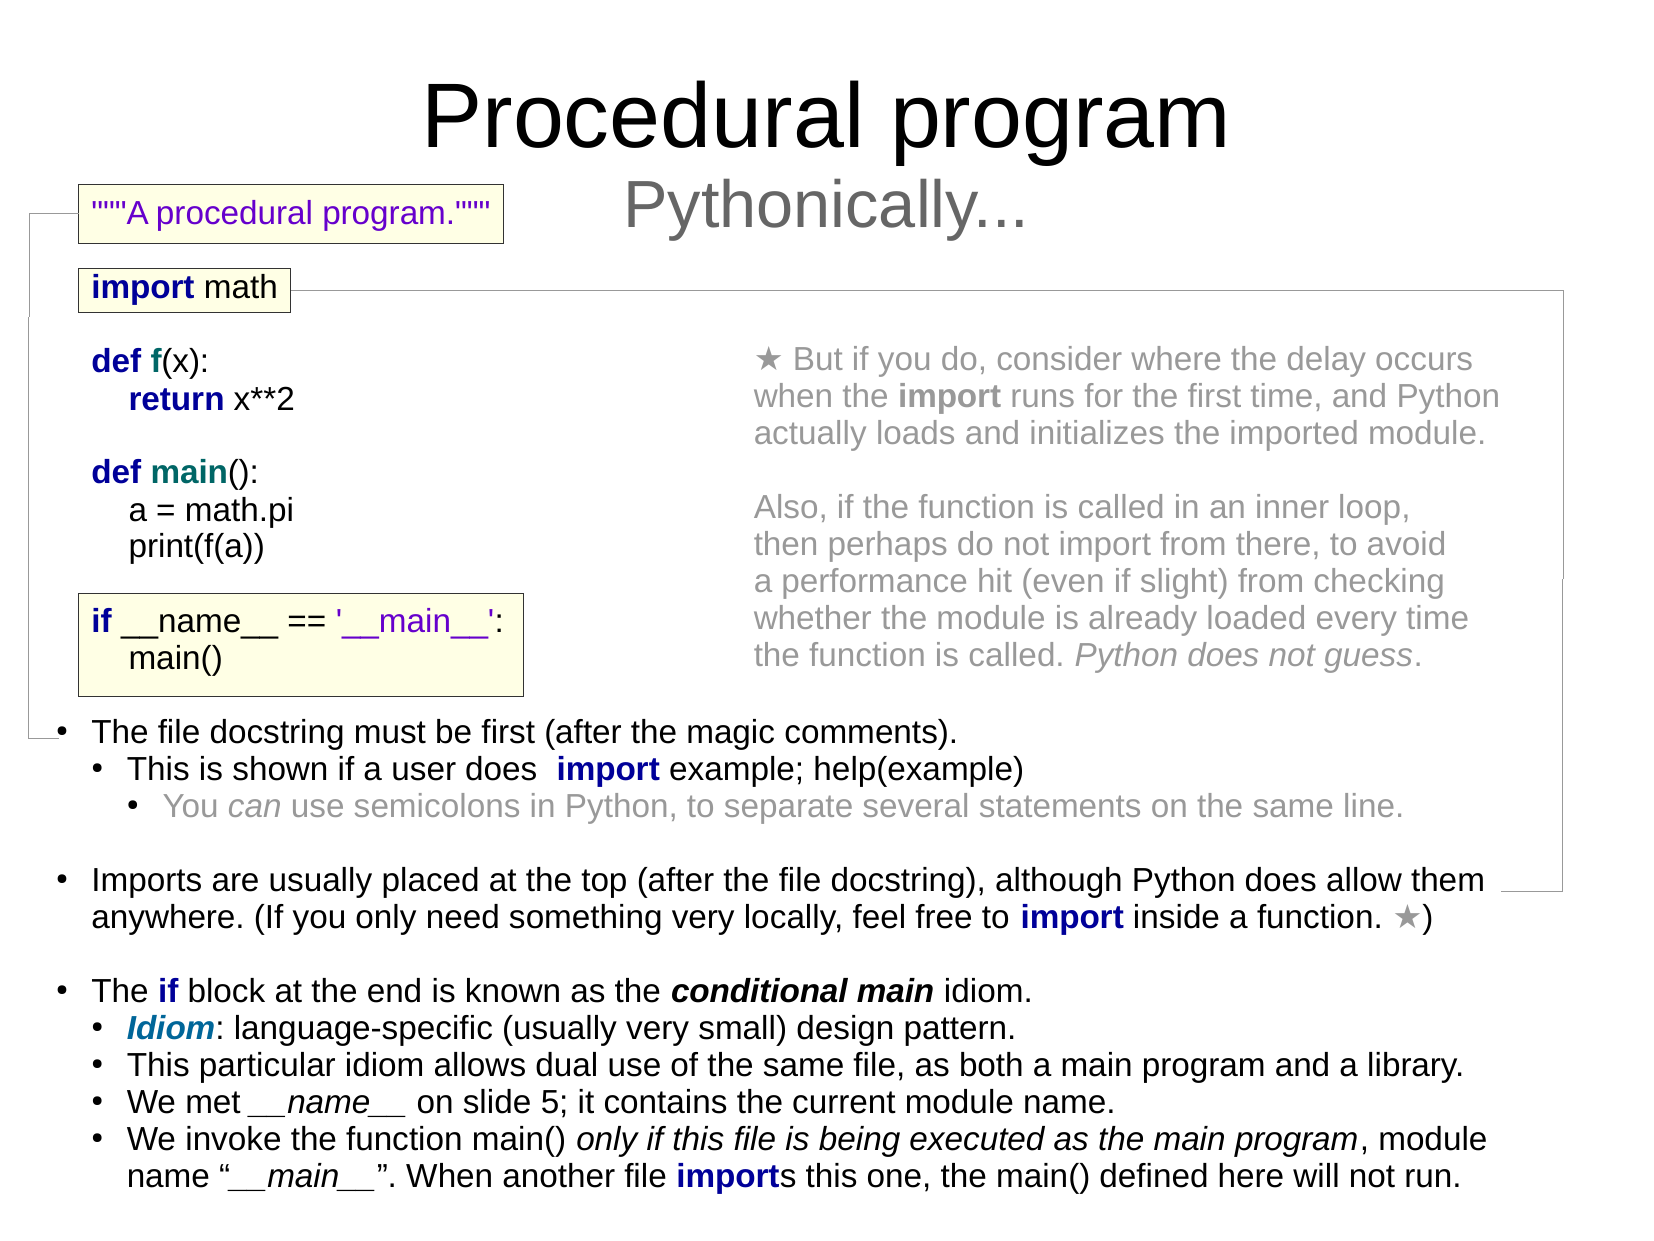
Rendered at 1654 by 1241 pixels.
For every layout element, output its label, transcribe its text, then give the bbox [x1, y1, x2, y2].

text_box """A procedural program.""" import math def f(x): return x**2 def main(): a = math.pi print(f(a)) if __name__ == '__main__': main() The file docstring must be first (after the magic comments). This is shown if a user does import example; help(example) You can use semicolons in Python, to separate several statements on the same line. Imports are usually placed at the top (after the file docstring), although Python does allow them anywhere. (If you only need something very locally, feel free to import inside a function. ★) The if block at the end is known as the conditional main idiom. Idiom: language-specific (usually very small) design pattern. This particular idiom allows dual use of the same file, as both a main program and a library. We met __name__ on slide 5; it contains the current module name. We invoke the function main() only if this file is being executed as the main program, module name “__main__”. When another file imports this one, the main() defined here will not run. [41, 187, 1519, 1215]
title Procedural program Pythonically... [82, 49, 1571, 257]
text_box ★ But if you do, consider where the delay occurs when the import runs for the first time, and Python actually loads and initializes the imported module. Also, if the function is called in an inner loop, then perhaps do not import from there, to avoid a performance hit (even if slight) from checking whether the module is already loaded every time the function is called. Python does not guess. [739, 332, 1516, 686]
